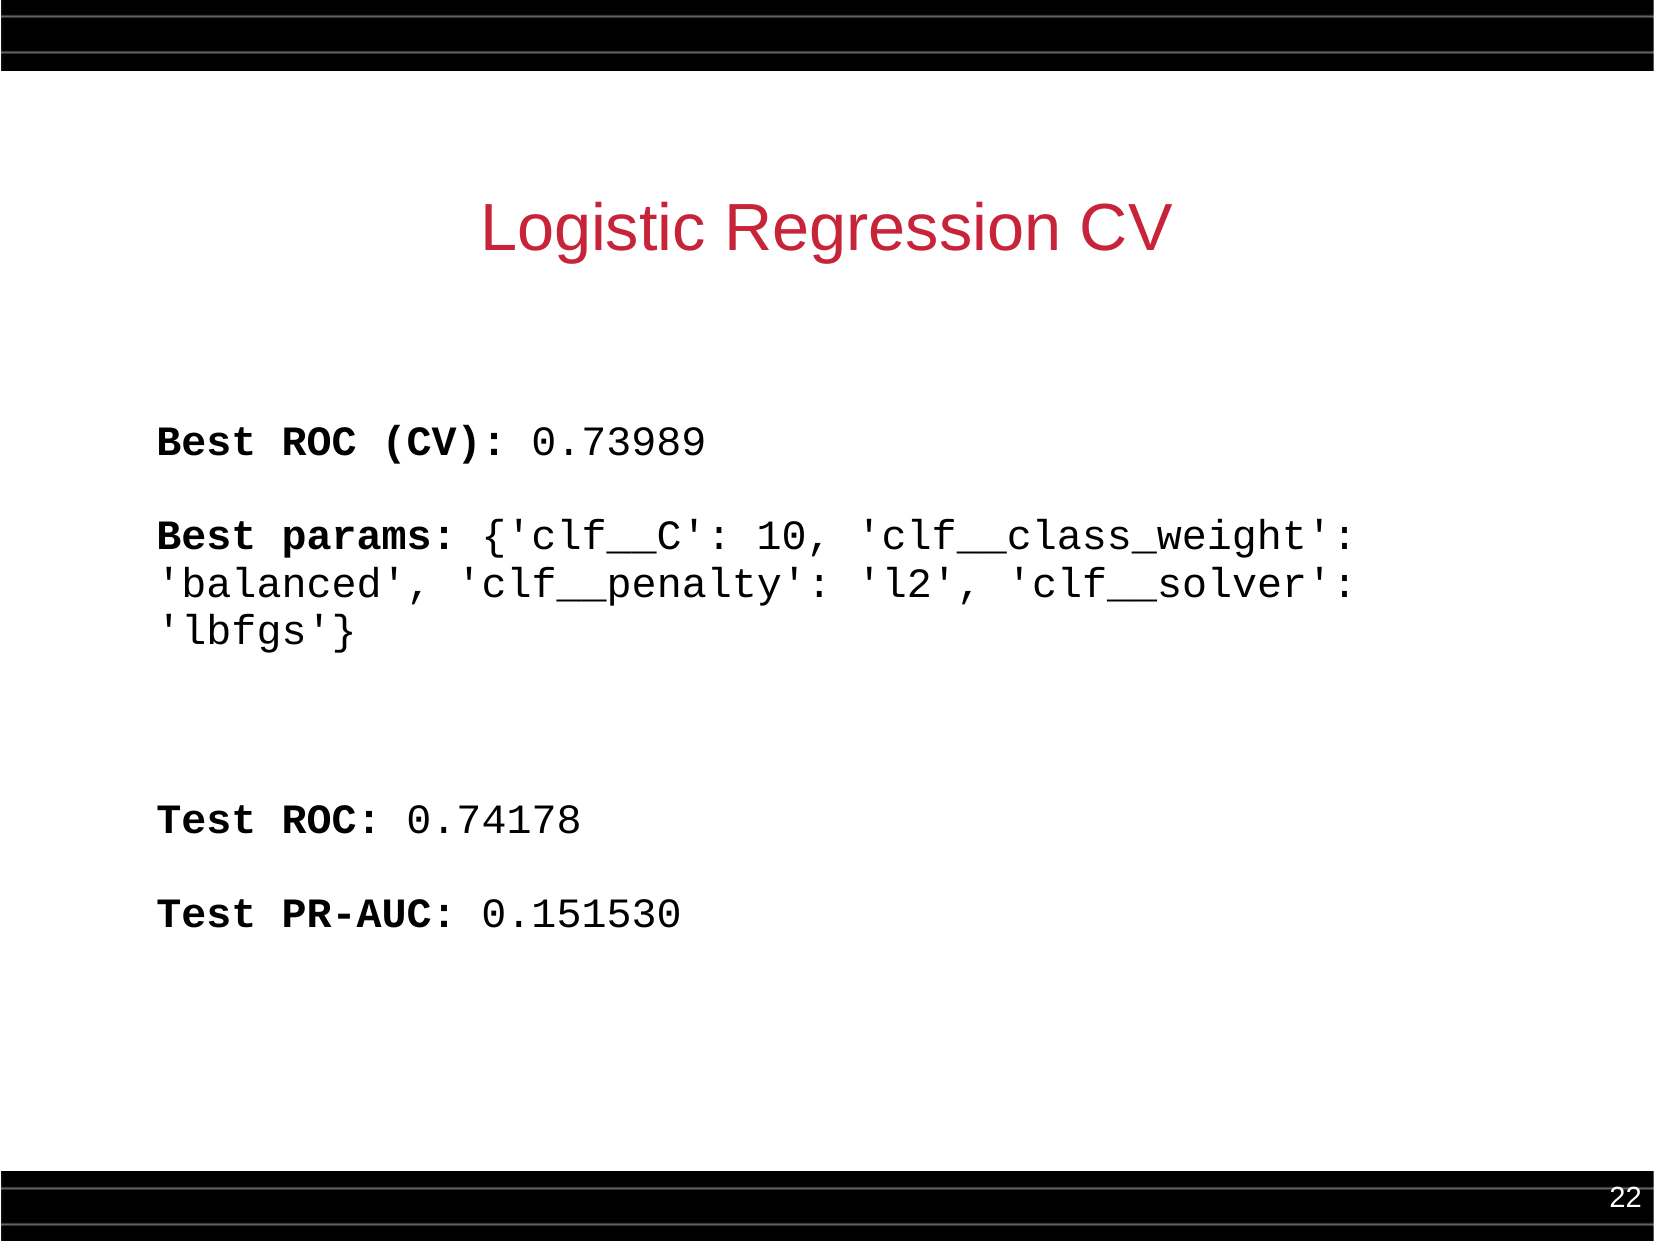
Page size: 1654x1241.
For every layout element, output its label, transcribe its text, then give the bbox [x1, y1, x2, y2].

picture [1, 1171, 1654, 1241]
text_box Best ROC (CV): 0.73989 Best params: {'clf__C': 10, 'clf__class_weight': 'balanced', 'clf__penalty': 'l2', 'clf__solver': 'lbfgs'} Test ROC: 0.74178 Test PR-AUC: 0.151530 [141, 413, 1524, 948]
picture [1, 0, 1654, 71]
title Logistic Regression CV [82, 123, 1571, 331]
